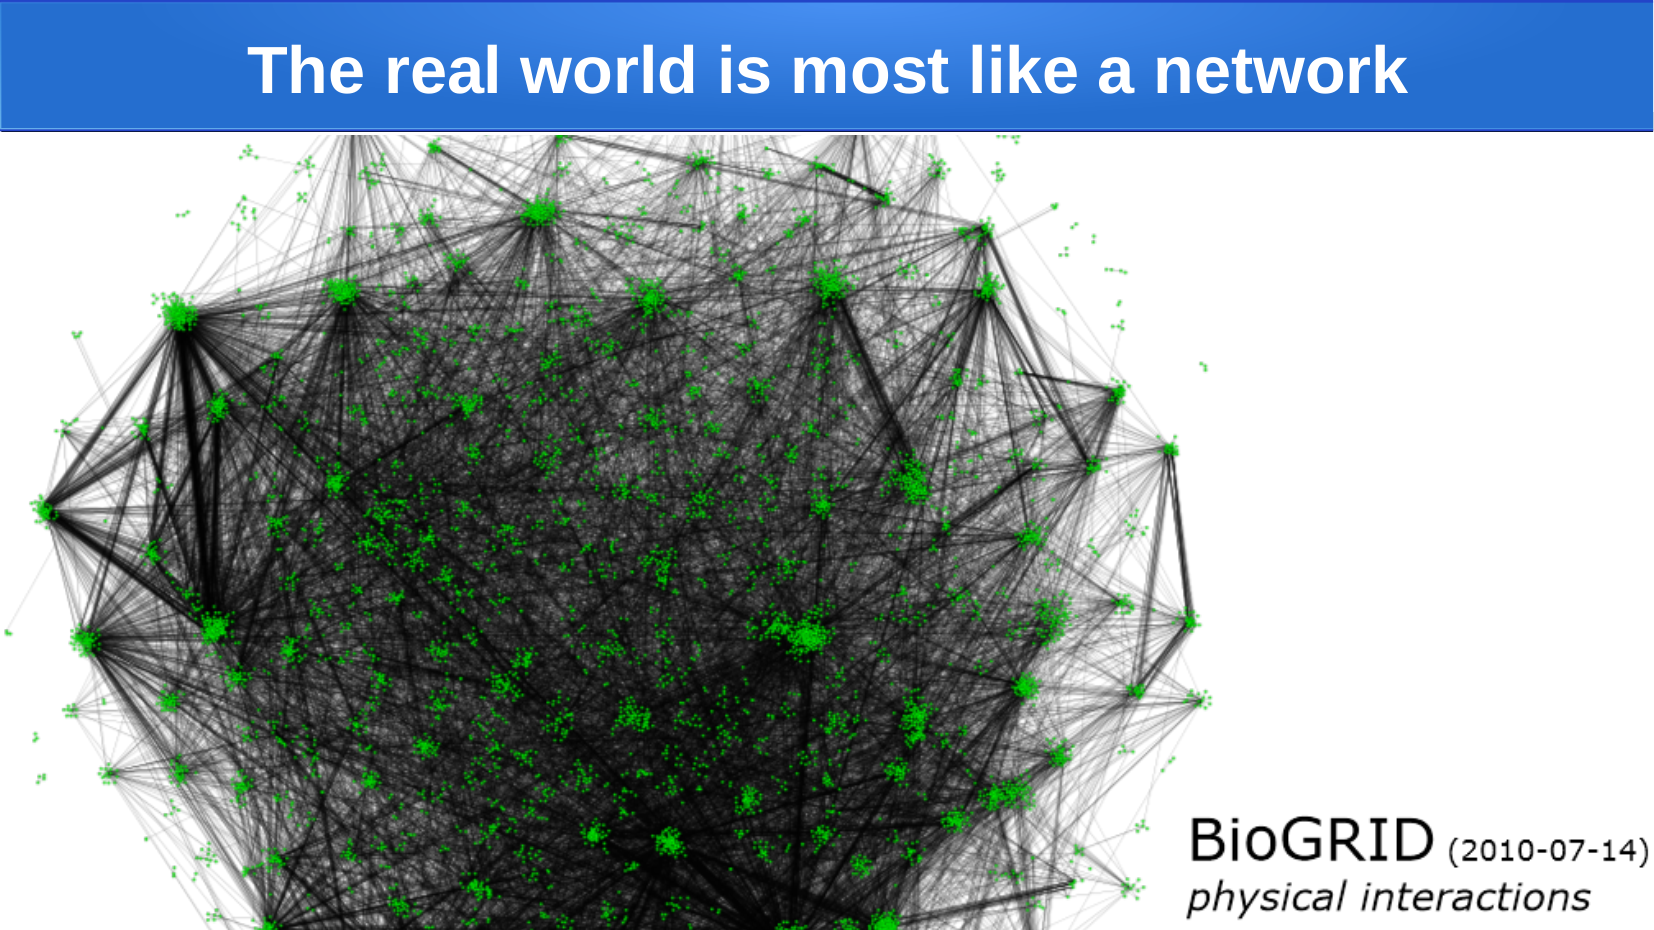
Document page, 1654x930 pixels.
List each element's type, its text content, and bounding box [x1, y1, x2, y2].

picture [0, 135, 1654, 930]
title The real world is most like a network [82, 5, 1576, 135]
